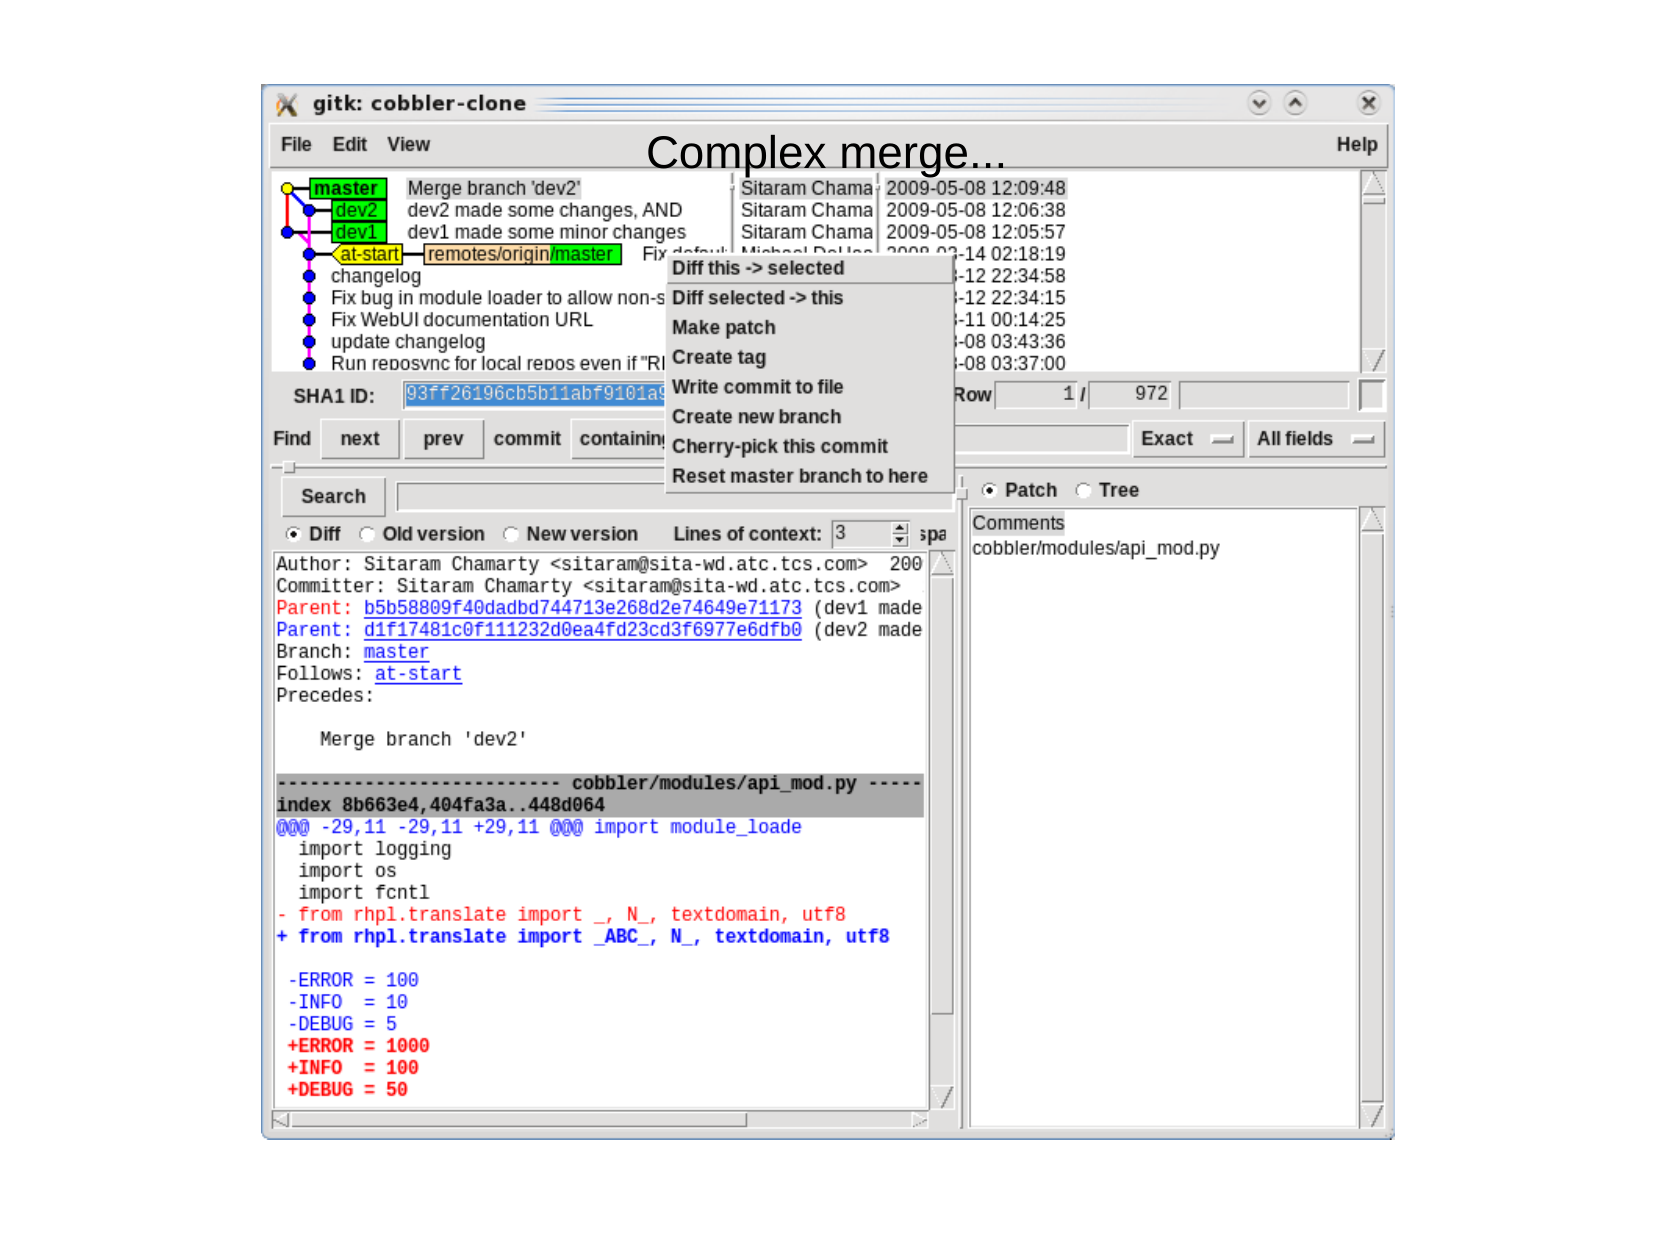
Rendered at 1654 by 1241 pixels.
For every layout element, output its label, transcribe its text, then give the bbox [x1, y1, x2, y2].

title Complex merge... [82, 56, 1571, 250]
picture [261, 250, 1395, 1140]
